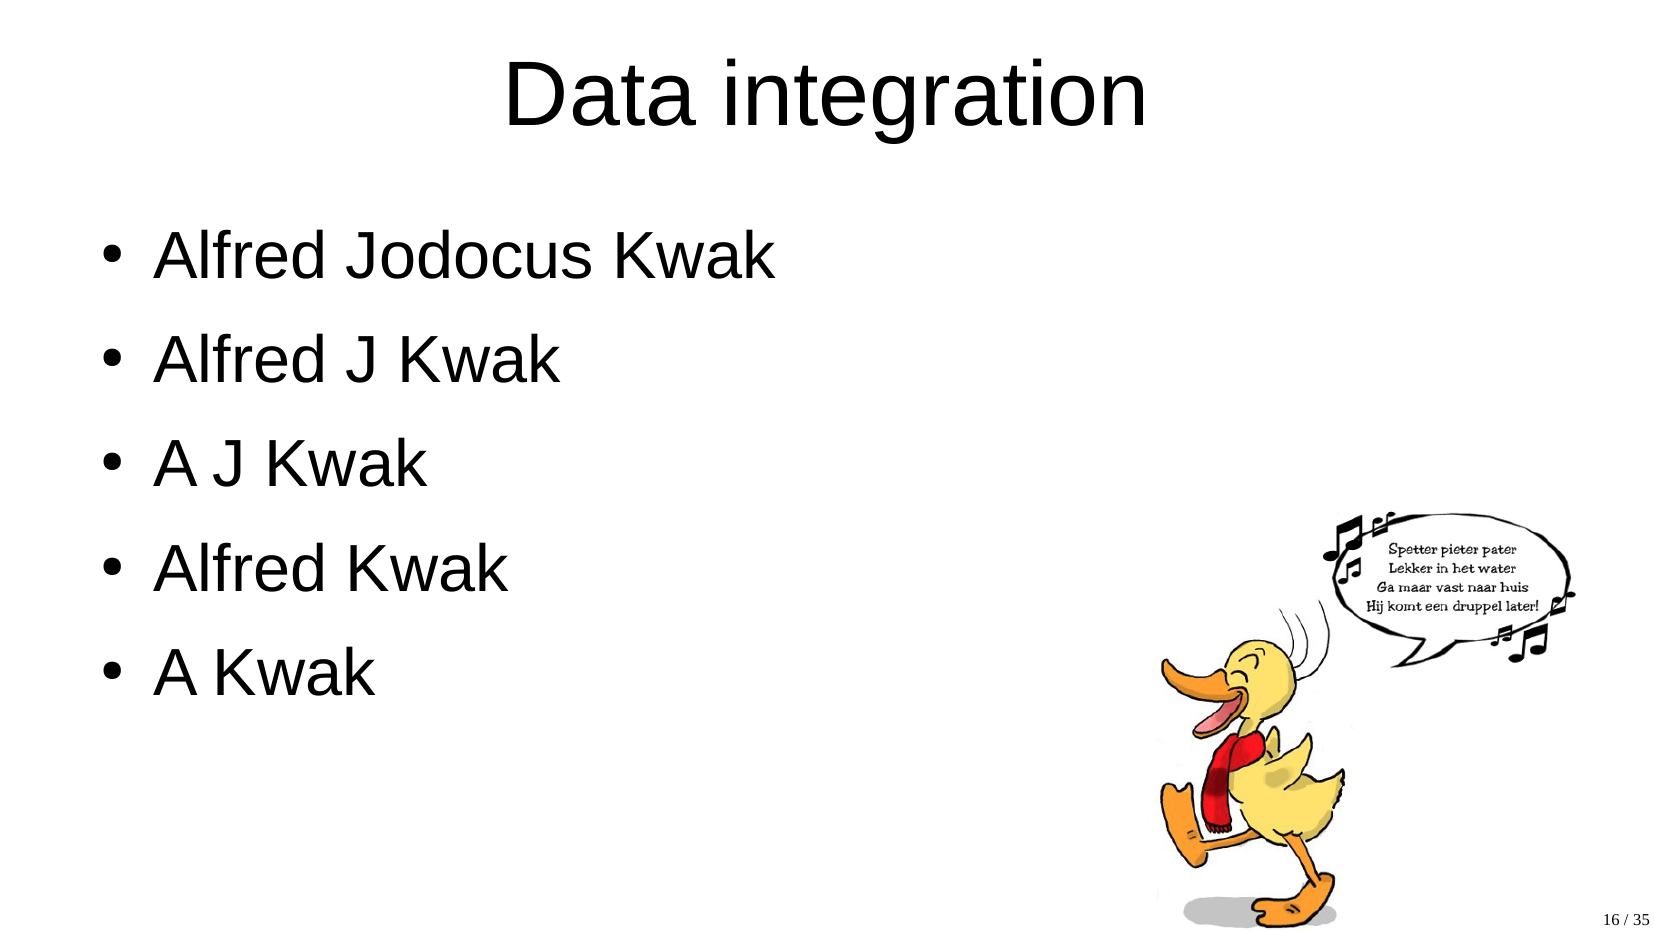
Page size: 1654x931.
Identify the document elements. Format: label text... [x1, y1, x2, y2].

picture [1053, 461, 1654, 931]
list Alfred Jodocus Kwak Alfred J Kwak A J Kwak Alfred Kwak A Kwak [82, 217, 1571, 826]
title Data integration [82, 37, 1571, 151]
